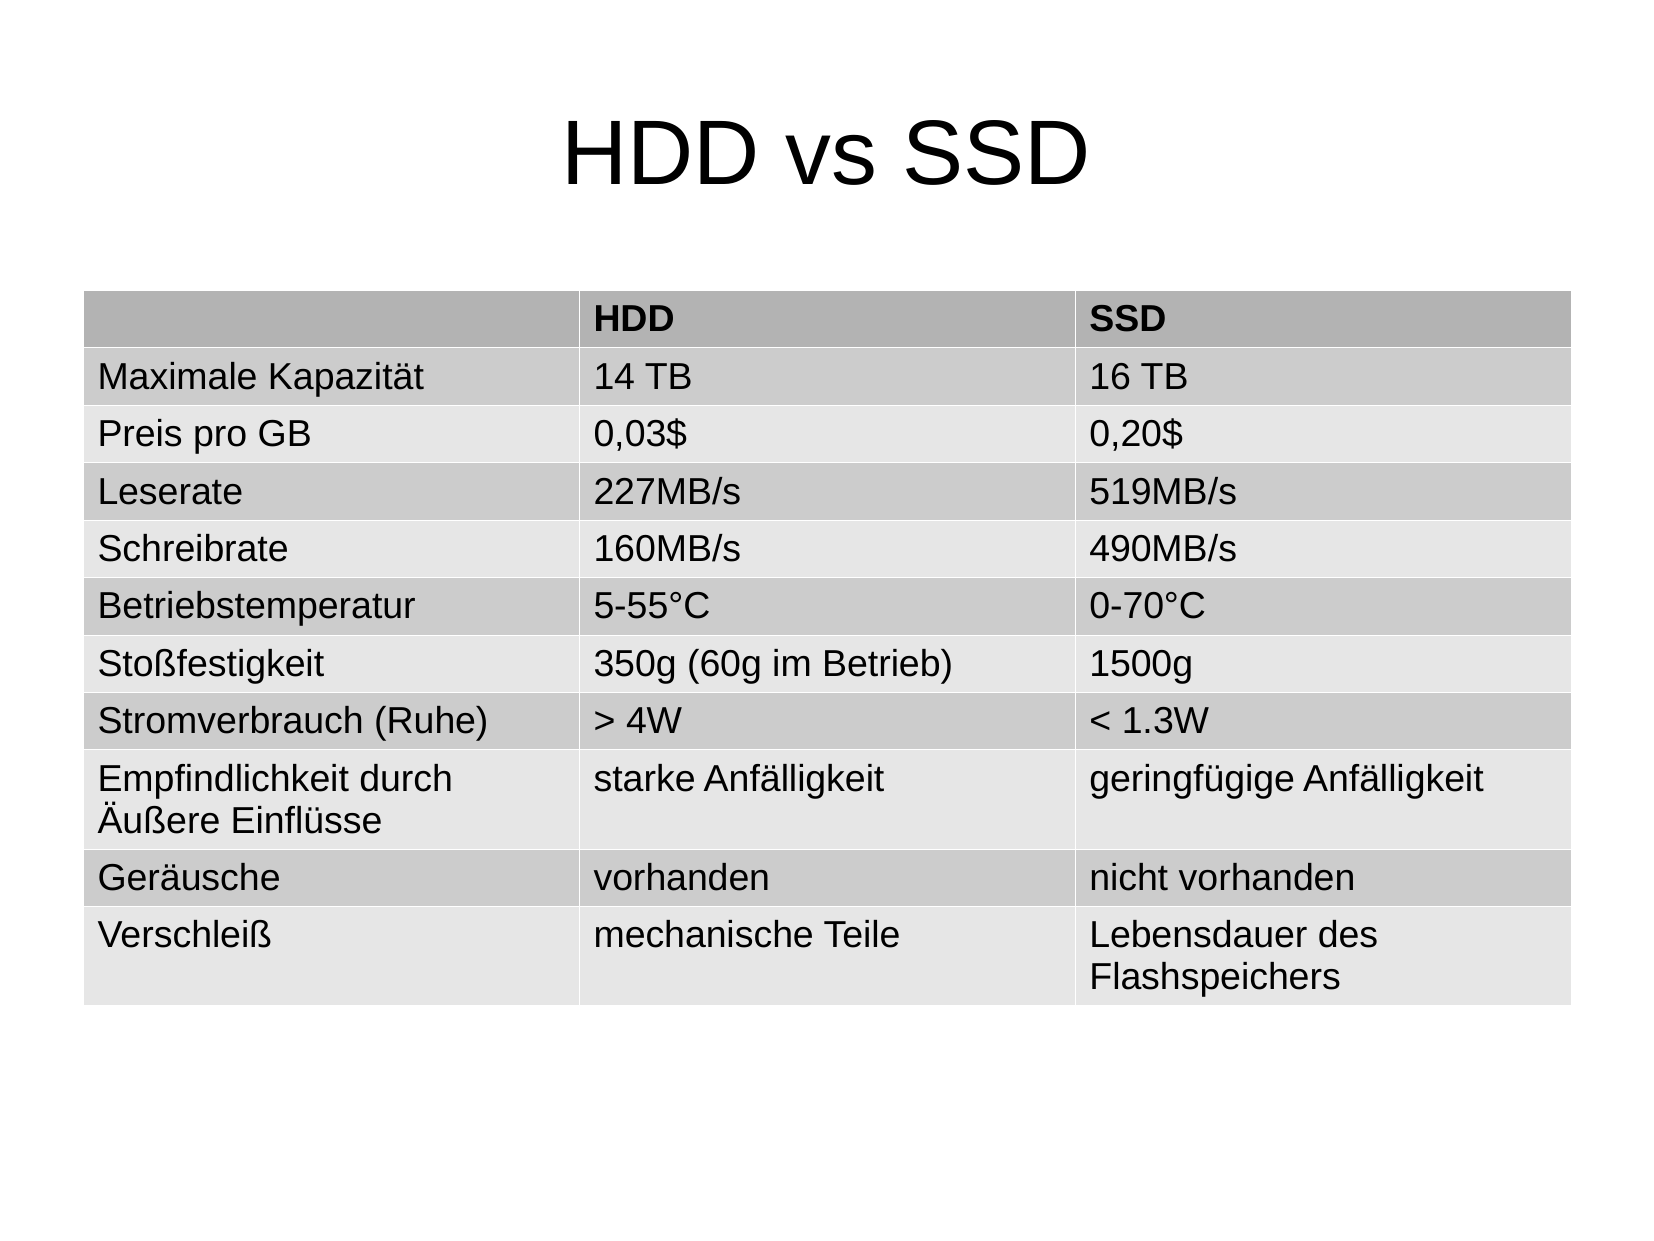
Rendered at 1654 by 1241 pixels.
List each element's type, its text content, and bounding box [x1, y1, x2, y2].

table_cell 227MB/s [580, 463, 1075, 520]
table_cell 350g (60g im Betrieb) [580, 636, 1075, 692]
table_cell Stoßfestigkeit [84, 636, 579, 692]
table_cell Lebensdauer des Flashspeichers [1076, 907, 1571, 1005]
table_cell geringfügige Anfälligkeit [1076, 750, 1571, 849]
table_cell starke Anfälligkeit [580, 750, 1075, 849]
table_cell 0,03$ [580, 406, 1075, 462]
table_cell vorhanden [580, 850, 1075, 906]
table_header SSD [1076, 291, 1571, 347]
table_cell > 4W [580, 693, 1075, 749]
table_cell 5-55°C [580, 578, 1075, 635]
table_cell 519MB/s [1076, 463, 1571, 520]
table_cell mechanische Teile [580, 907, 1075, 1005]
title HDD vs SSD [82, 49, 1571, 257]
table_cell Stromverbrauch (Ruhe) [84, 693, 579, 749]
table_cell 14 TB [580, 348, 1075, 405]
table_cell Verschleiß [84, 907, 579, 1005]
table_cell Preis pro GB [84, 406, 579, 462]
table_cell Leserate [84, 463, 579, 520]
table_cell 160MB/s [580, 521, 1075, 577]
table_cell Maximale Kapazität [84, 348, 579, 405]
table_cell 16 TB [1076, 348, 1571, 405]
table_cell 0-70°C [1076, 578, 1571, 635]
table_header [84, 291, 579, 347]
table_cell 490MB/s [1076, 521, 1571, 577]
table_cell nicht vorhanden [1076, 850, 1571, 906]
table_cell Schreibrate [84, 521, 579, 577]
table_cell Geräusche [84, 850, 579, 906]
table_cell Betriebstemperatur [84, 578, 579, 635]
table_cell < 1.3W [1076, 693, 1571, 749]
table_cell Empfindlichkeit durch Äußere Einflüsse [84, 750, 579, 849]
table_header HDD [580, 291, 1075, 347]
table_cell 1500g [1076, 636, 1571, 692]
table_cell 0,20$ [1076, 406, 1571, 462]
